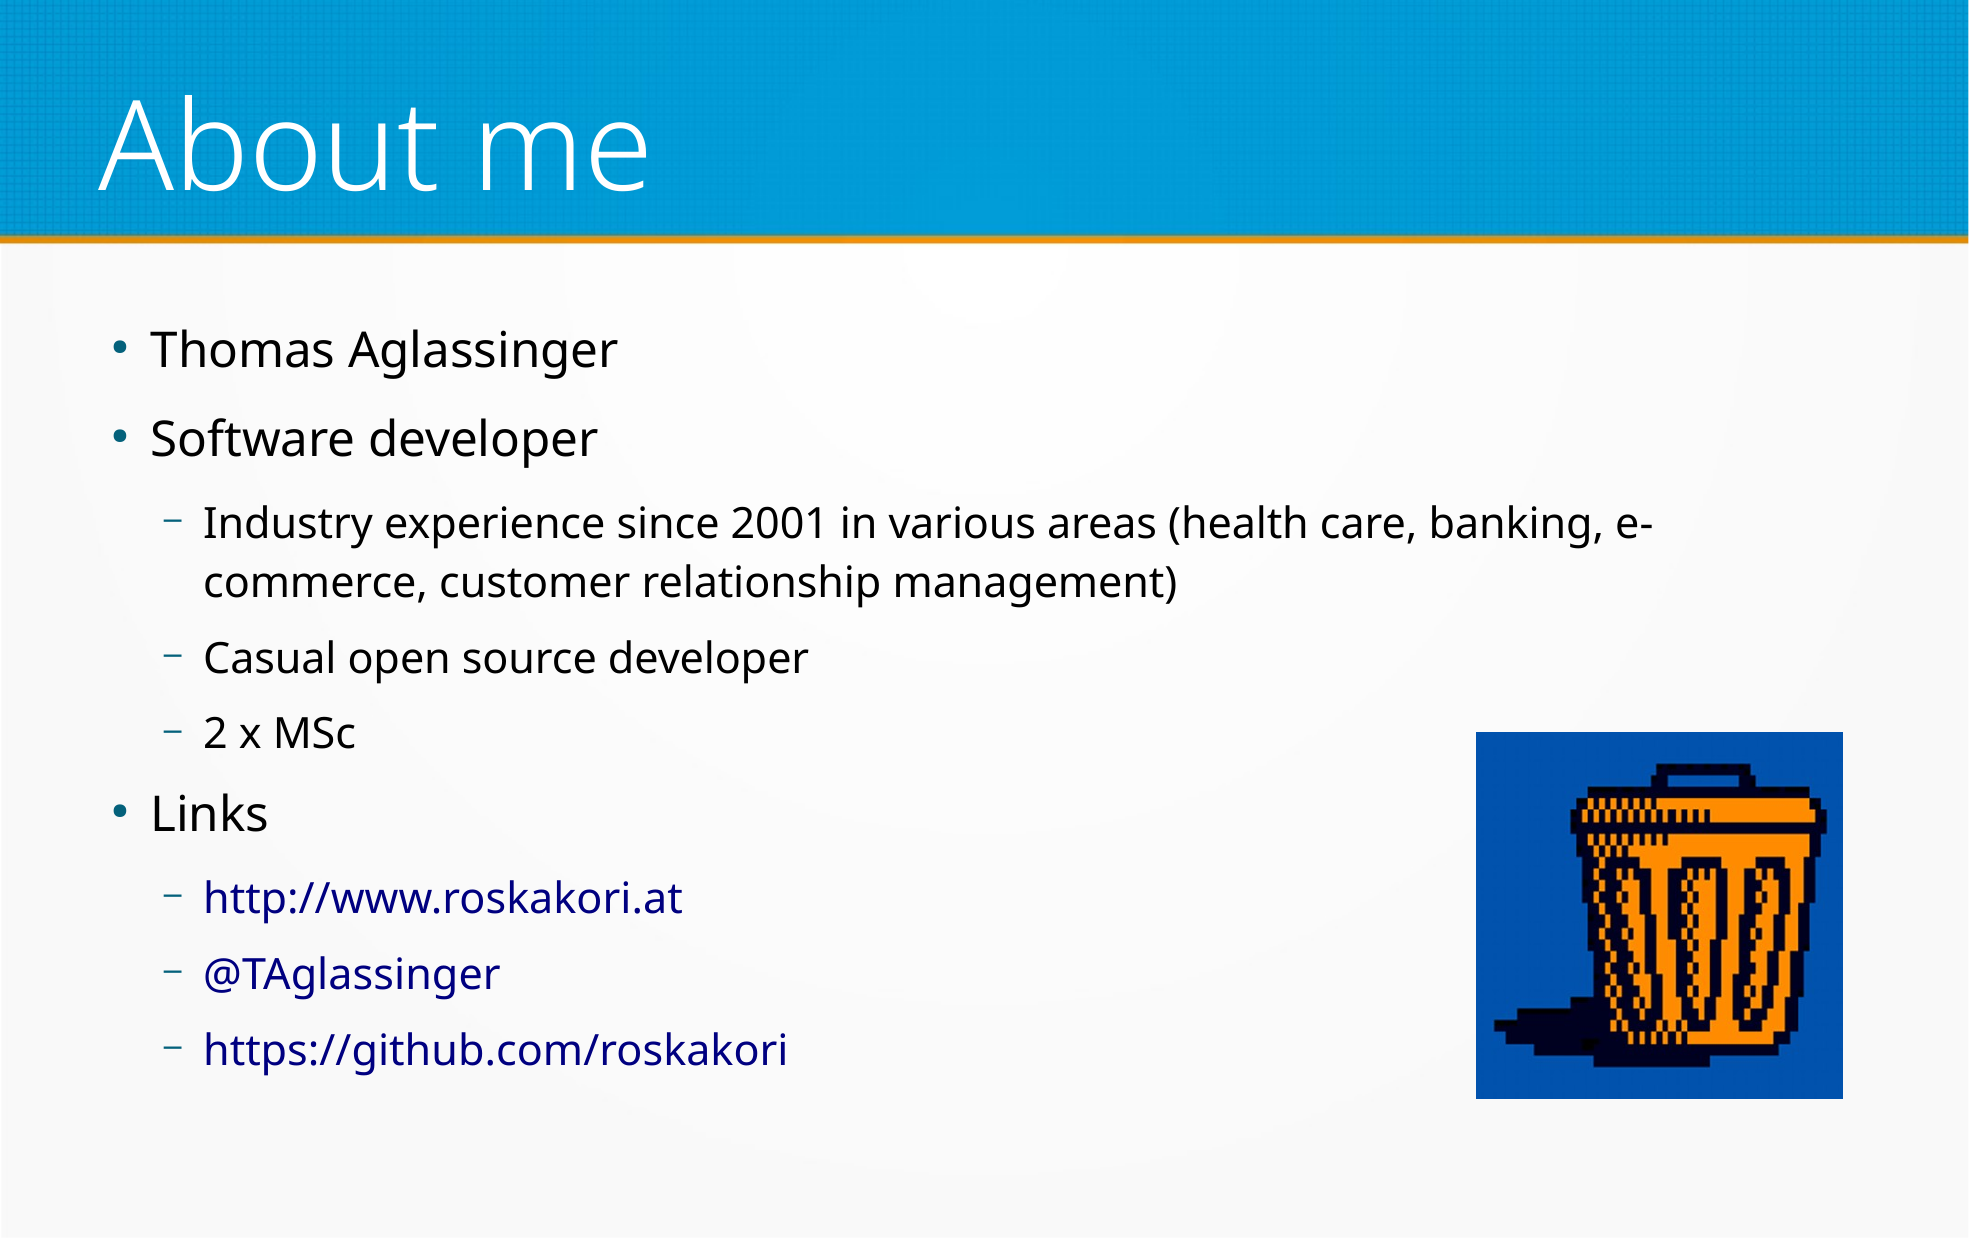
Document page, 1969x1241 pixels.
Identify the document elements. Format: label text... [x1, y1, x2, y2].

title About me [98, 19, 1870, 227]
picture [0, 233, 1969, 1241]
list Thomas Aglassinger Software developer Industry experience since 2001 in various areas (health care, banking, e-commerce, customer relationship management) Casual open source developer 2 x MSc Links http://www.roskakori.at @TAglassinger https://github.com/roskakori [98, 315, 1861, 1081]
